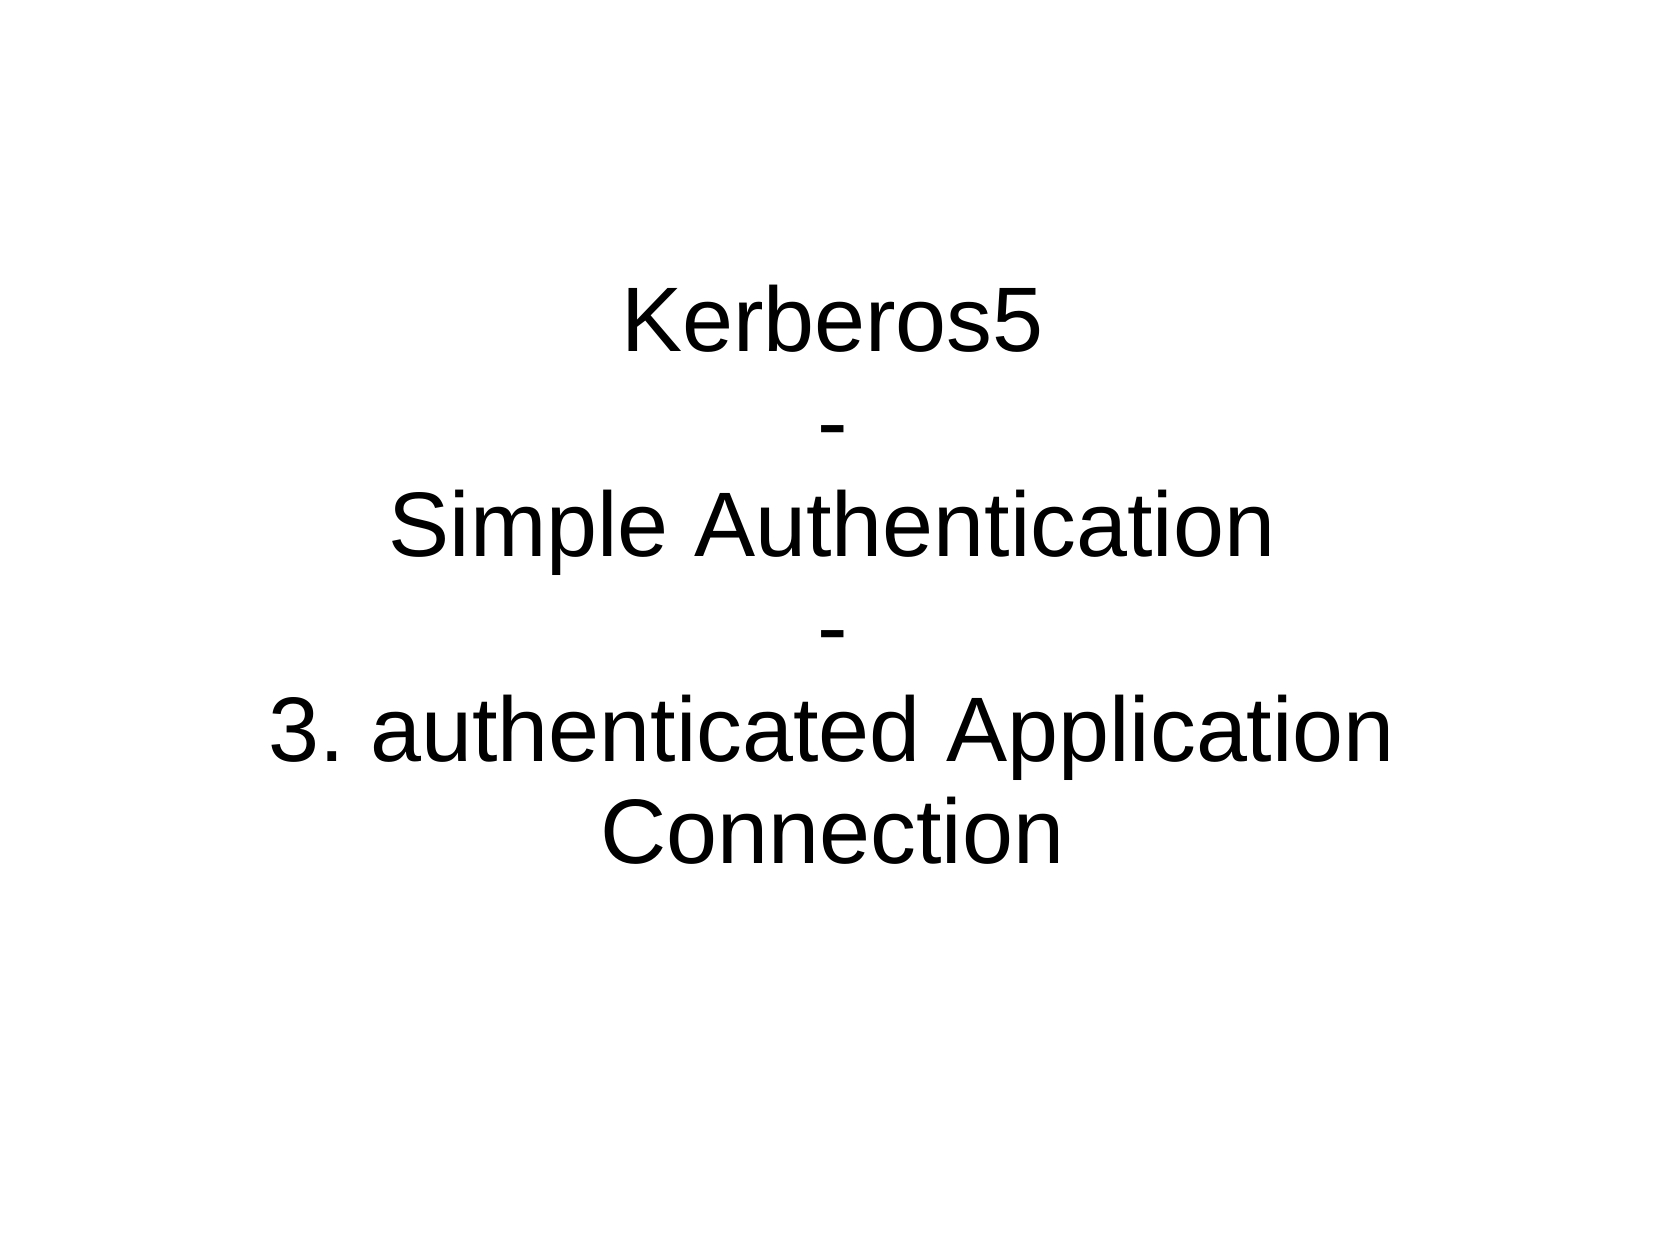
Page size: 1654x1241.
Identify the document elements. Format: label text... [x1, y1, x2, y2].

title Kerberos5 - Simple Authentication - 3. authenticated Application Connection [88, 267, 1577, 884]
